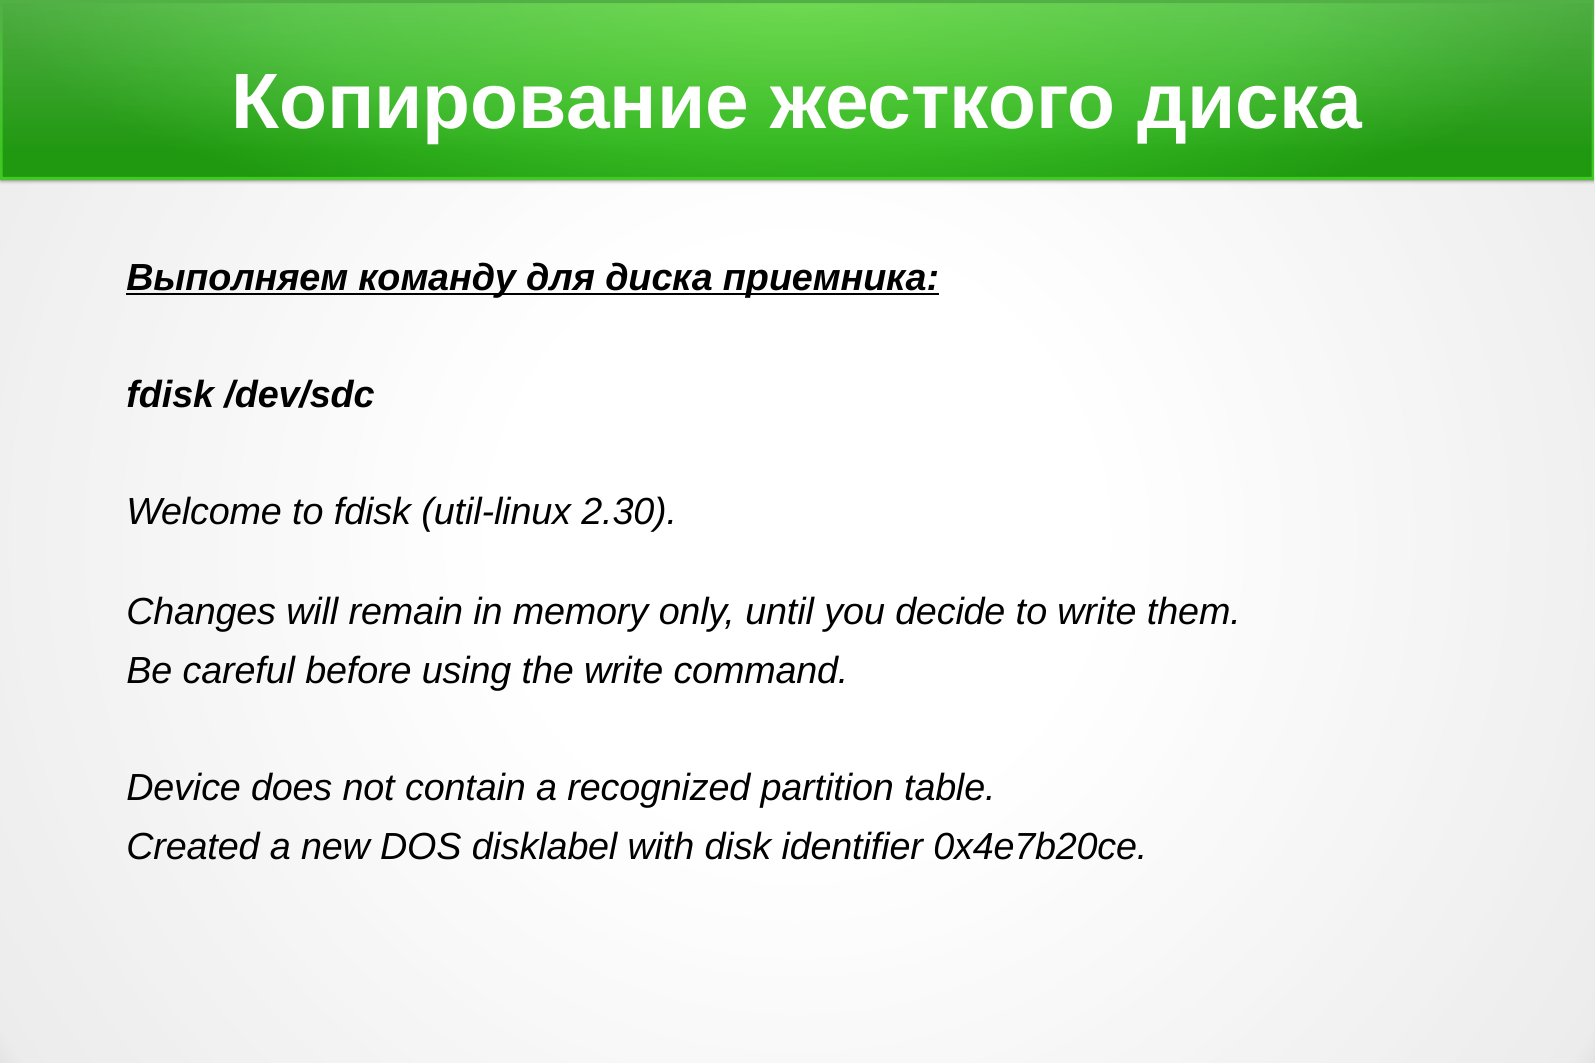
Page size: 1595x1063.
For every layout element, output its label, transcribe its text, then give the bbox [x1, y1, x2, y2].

list Выполняем команду для диска приемника: fdisk /dev/sdc Welcome to fdisk (util-linux 2.30). Changes will remain in memory only, until you decide to write them. Be careful before using the write command. Device does not contain a recognized partition table. Created a new DOS disklabel with disk identifier 0x4e7b20ce. [79, 256, 1515, 873]
title Копирование жесткого диска [79, 40, 1515, 162]
